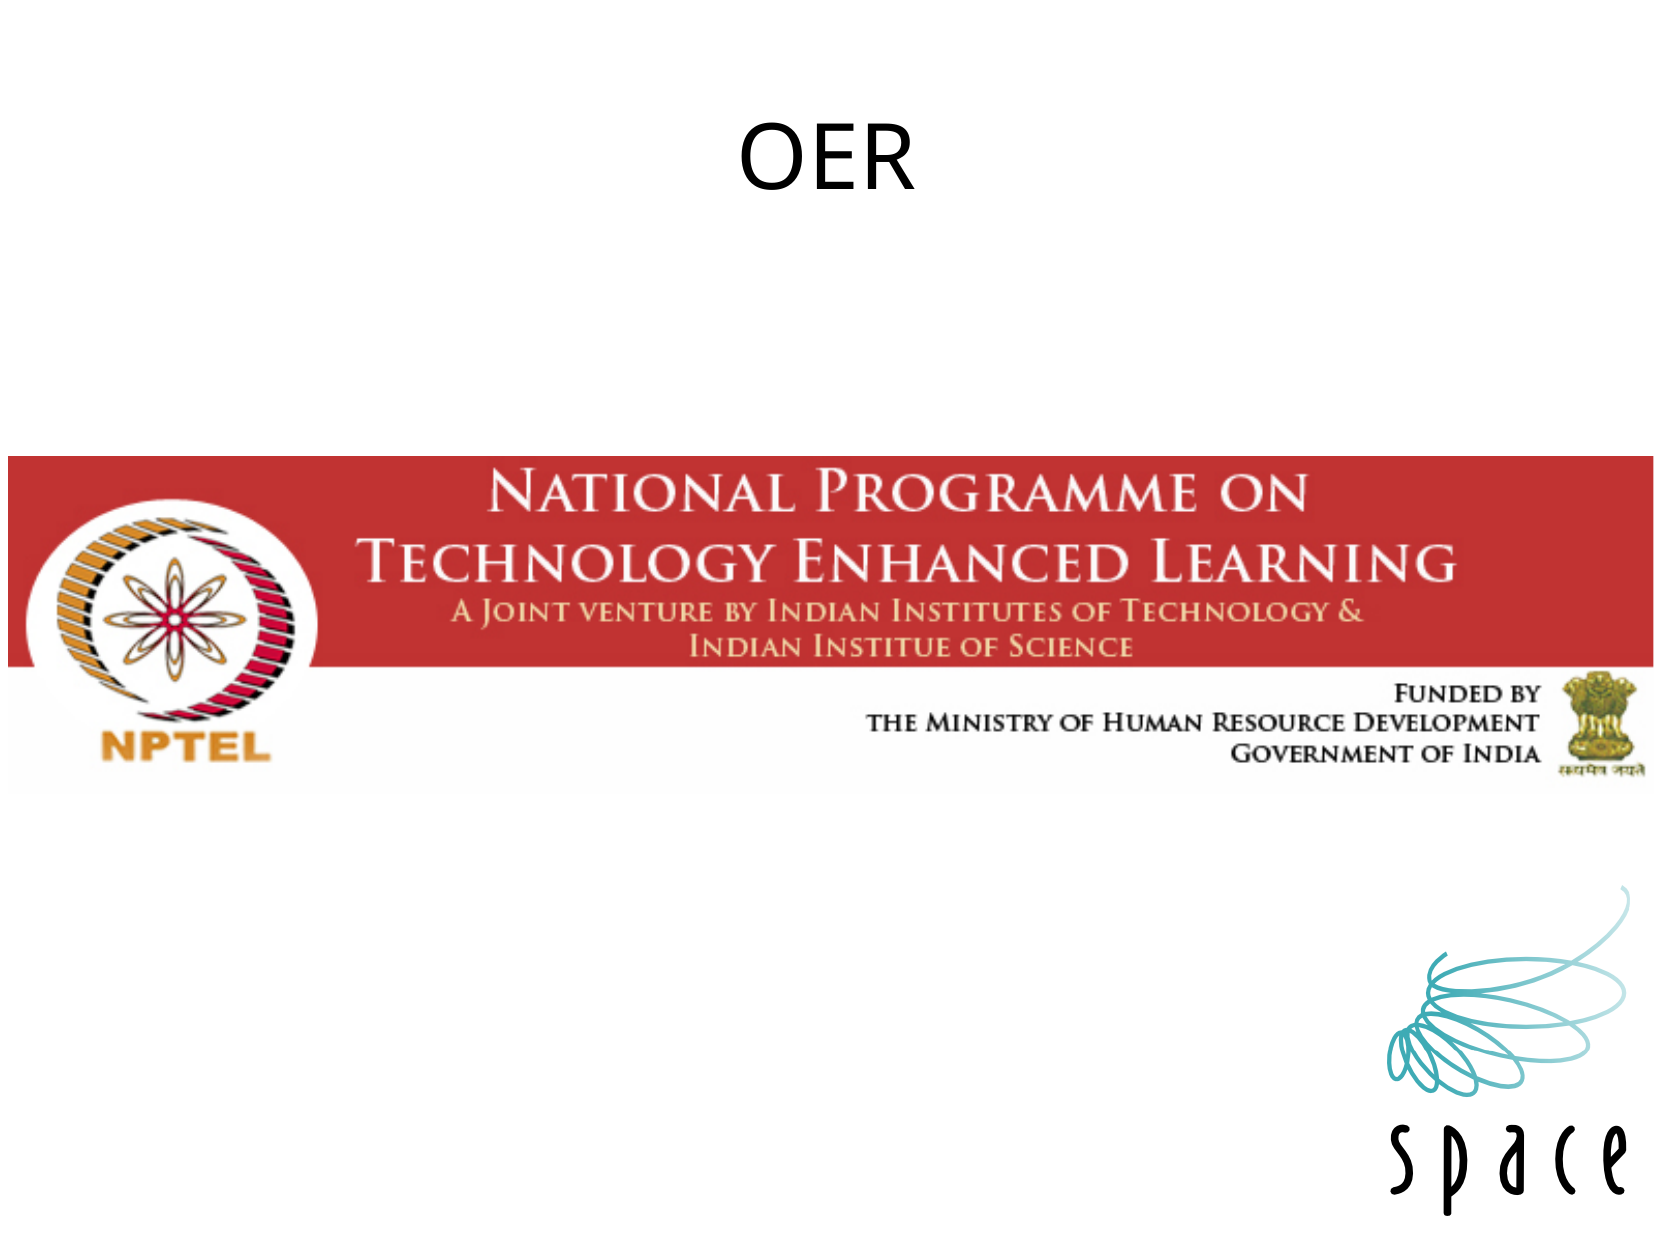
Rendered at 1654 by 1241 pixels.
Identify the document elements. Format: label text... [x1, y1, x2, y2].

title OER [82, 56, 1571, 249]
picture [8, 456, 1654, 794]
picture [1387, 885, 1630, 1216]
